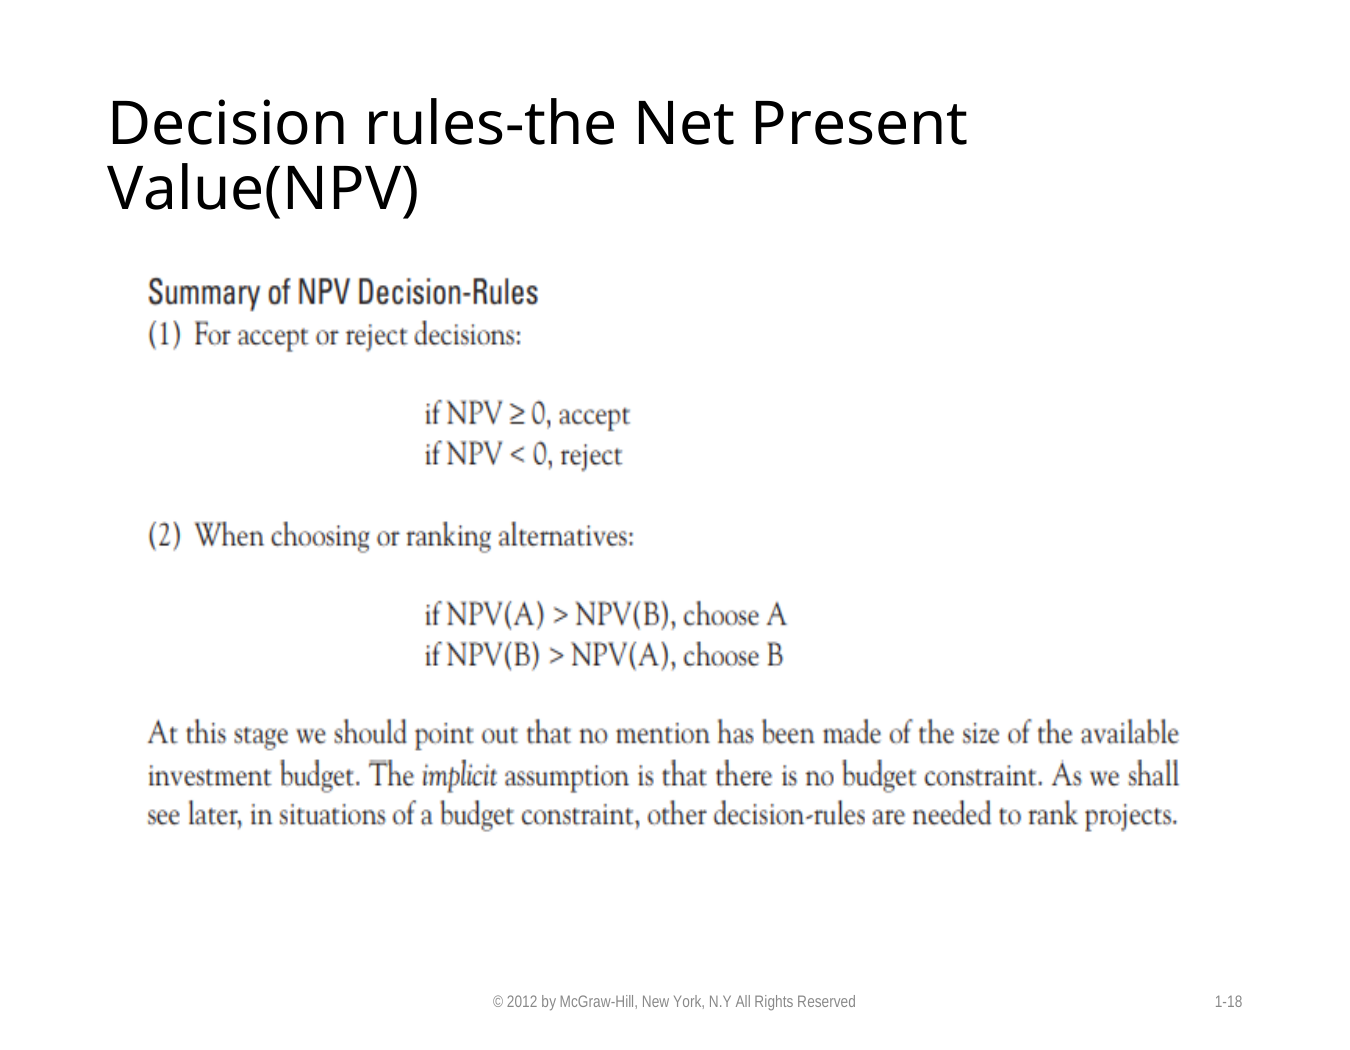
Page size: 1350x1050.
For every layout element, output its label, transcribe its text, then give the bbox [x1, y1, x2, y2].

title Decision rules-the Net Present Value(NPV) [92, 55, 1258, 259]
picture [108, 249, 1242, 880]
text_box © 2012 by McGraw-Hill, New York, N.Y All Rights Reserved [447, 973, 903, 1030]
text_box 1-<number> [953, 973, 1258, 1030]
